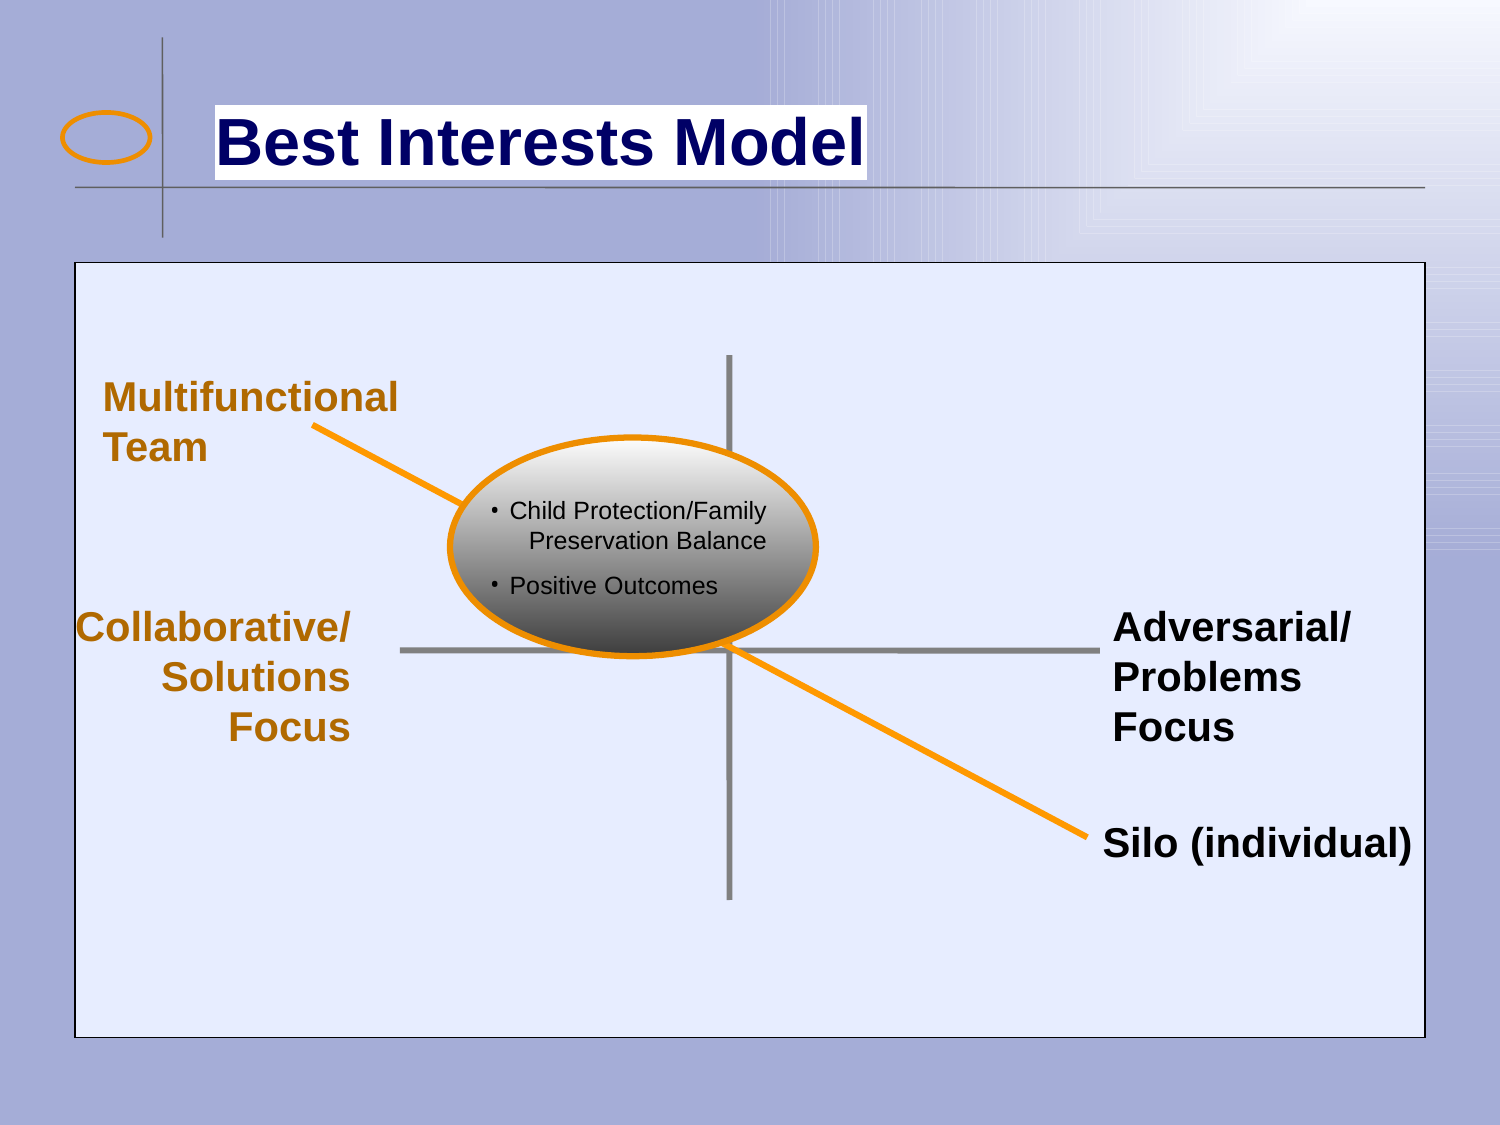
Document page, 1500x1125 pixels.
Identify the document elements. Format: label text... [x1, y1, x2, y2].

text_box [75, 262, 1425, 1037]
title Best Interests Model [200, 45, 1426, 233]
text_box Child Protection/Family Preservation Balance Positive Outcomes [475, 487, 795, 608]
text_box Silo (individual) [1087, 808, 1428, 874]
text_box Collaborative/ Solutions Focus [75, 600, 388, 750]
text_box Adversarial/ Problems Focus [1112, 600, 1425, 750]
text_box Multifunctional Team [87, 362, 438, 478]
